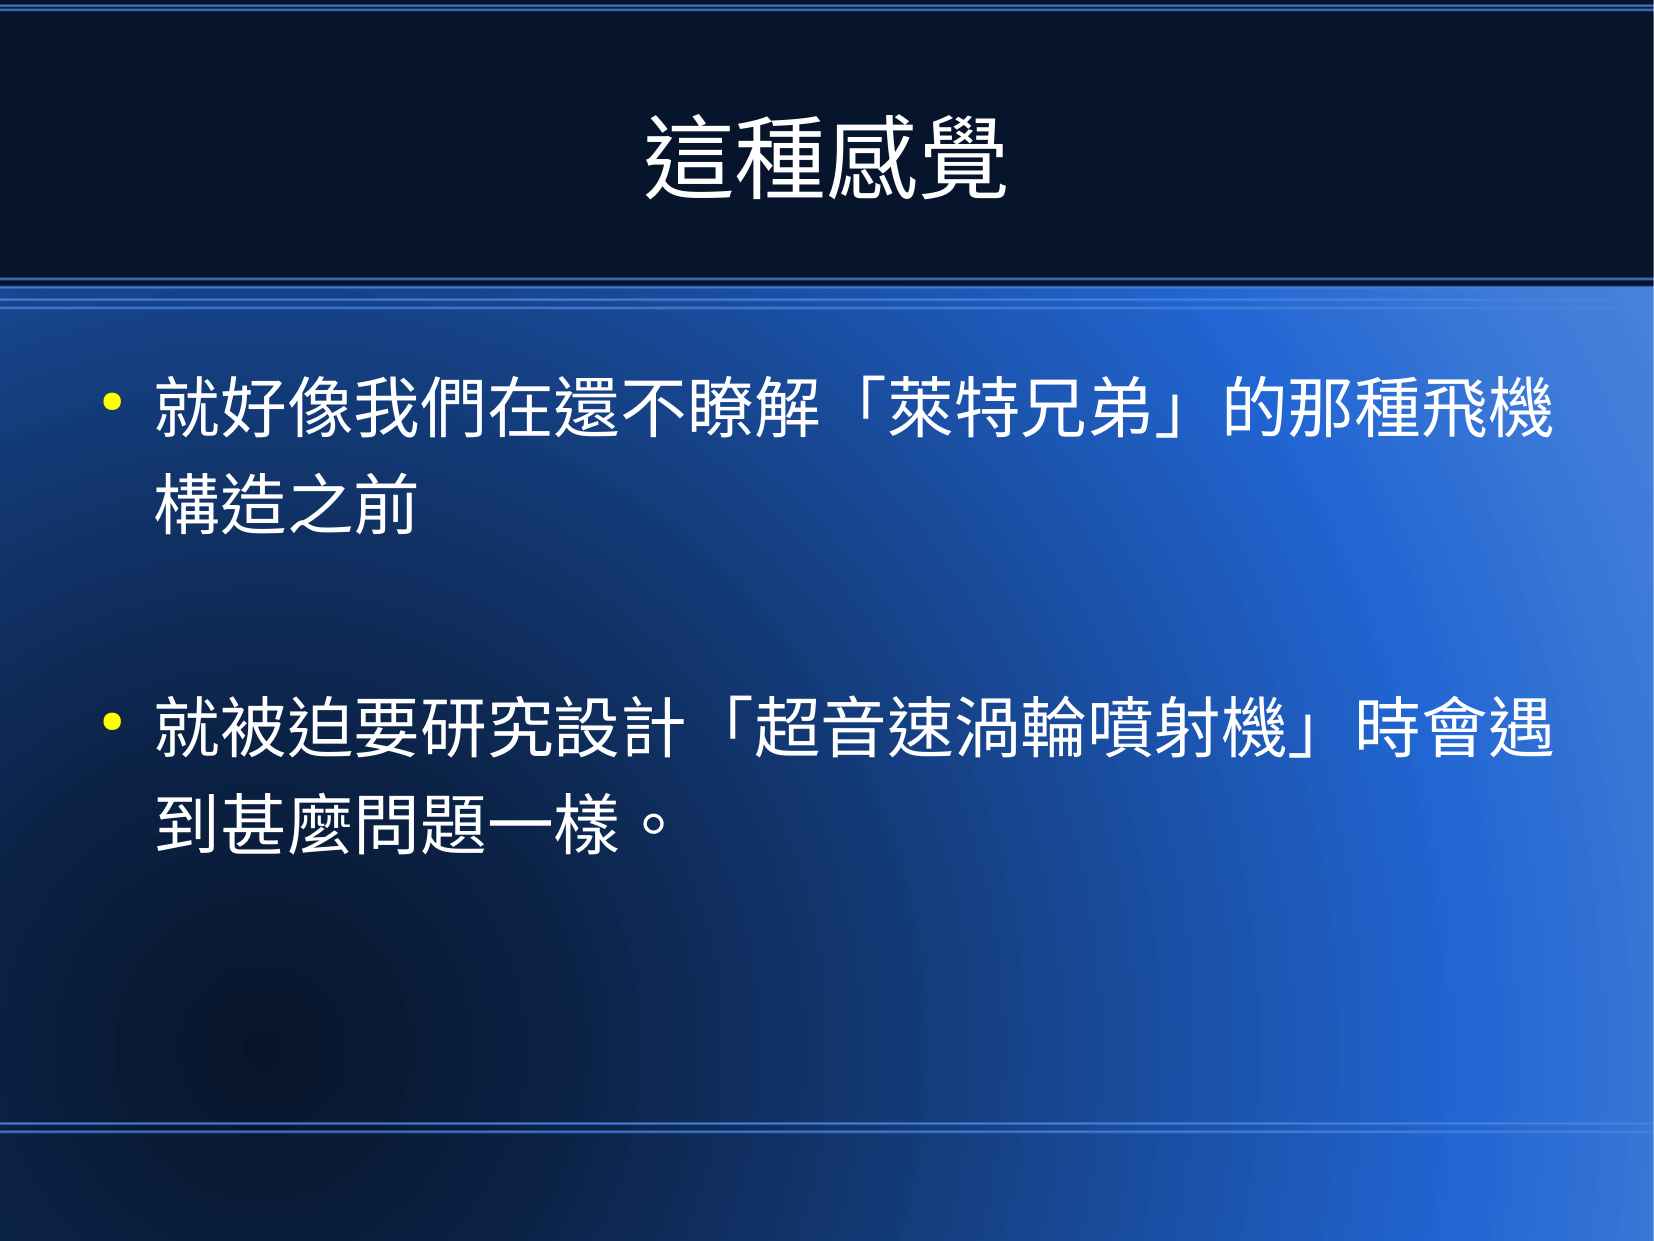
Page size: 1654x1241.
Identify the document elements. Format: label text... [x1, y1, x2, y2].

title 這種感覺 [82, 49, 1571, 257]
picture [0, 0, 1654, 1241]
list 就好像我們在還不瞭解「萊特兄弟」的那種飛機構造之前 就被迫要研究設計「超音速渦輪噴射機」時會遇到甚麼問題一樣。 [82, 355, 1571, 1075]
